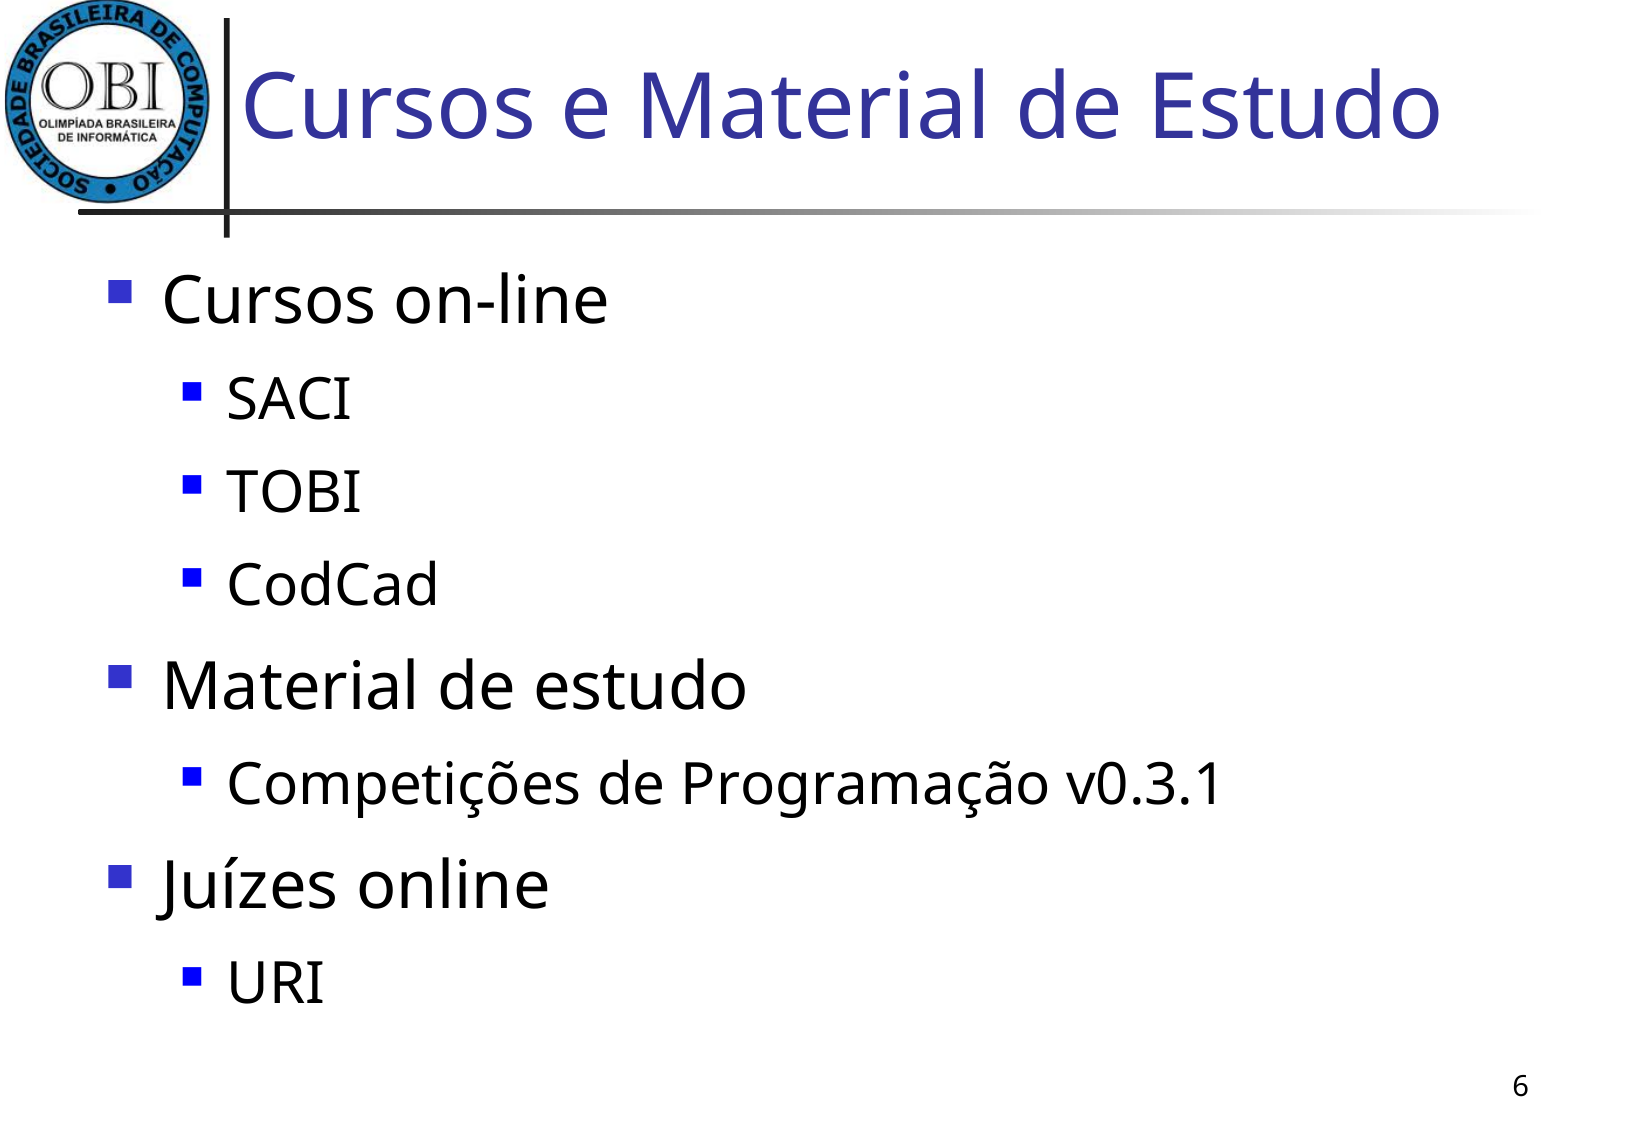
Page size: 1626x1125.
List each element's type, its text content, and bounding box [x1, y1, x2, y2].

title Cursos e Material de Estudo [240, 0, 1538, 208]
list Cursos on-line SACI TOBI CodCad Material de estudo Competições de Programação v0.3.1 Juízes online URI [105, 252, 1538, 1124]
picture [4, 0, 211, 204]
